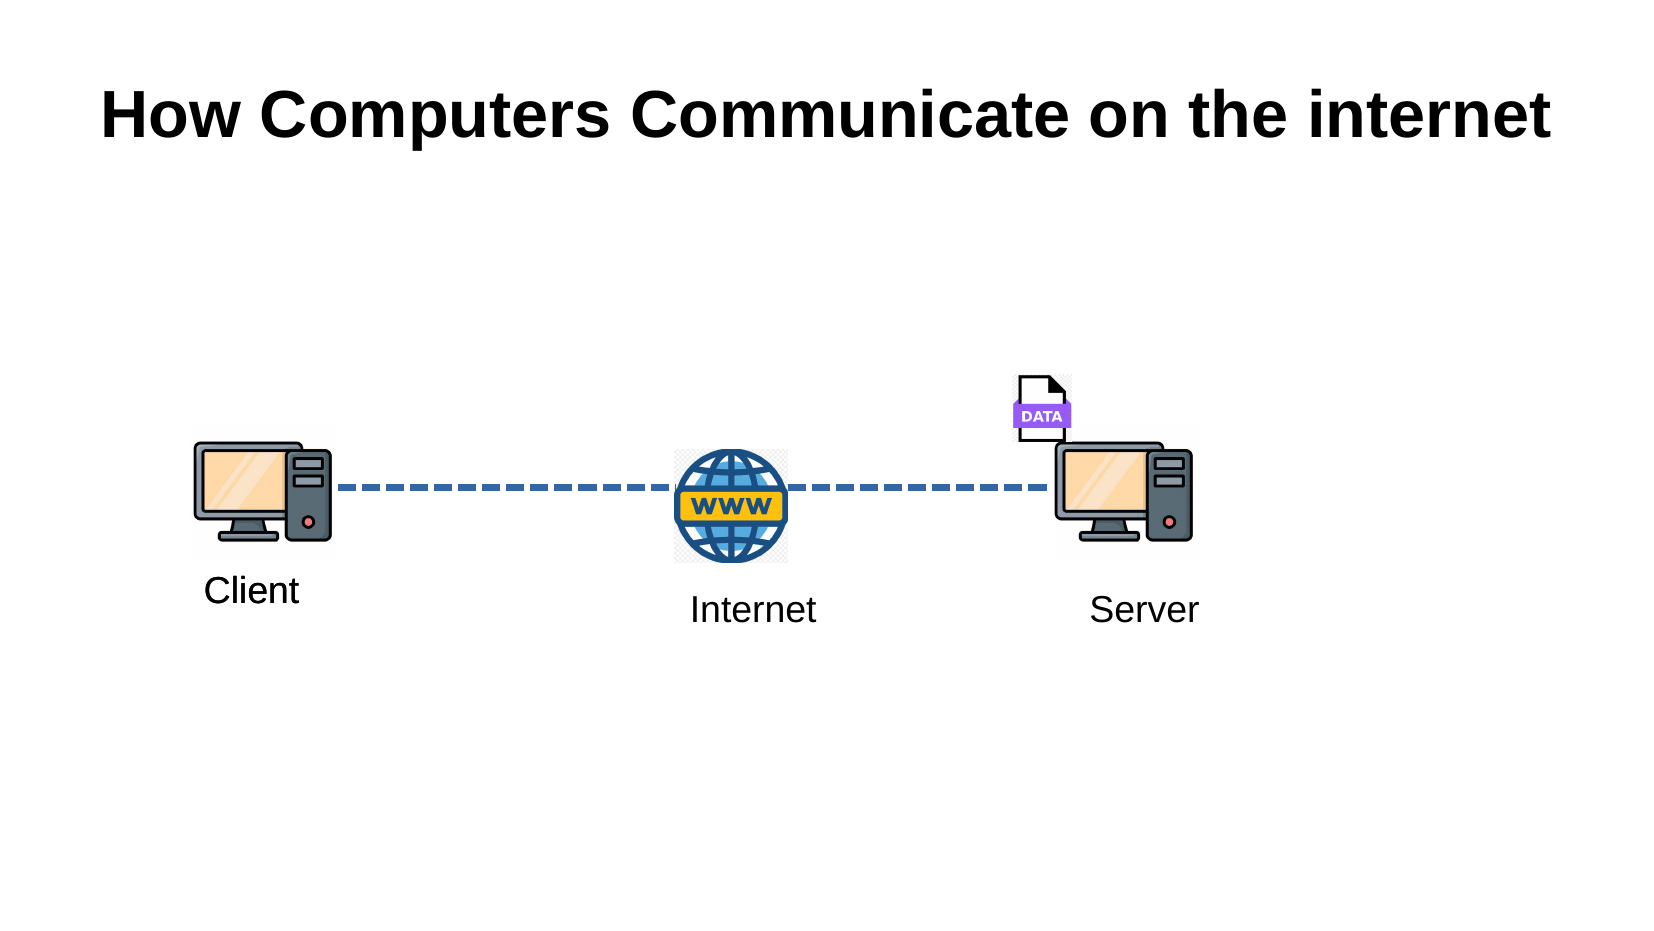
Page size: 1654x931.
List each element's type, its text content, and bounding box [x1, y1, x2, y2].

text_box Client [189, 562, 315, 620]
text_box Server [1074, 580, 1215, 638]
text_box Internet [675, 580, 832, 638]
picture [674, 449, 788, 563]
title How Computers Communicate on the internet [82, 37, 1571, 193]
picture [1012, 374, 1199, 563]
picture [189, 423, 338, 563]
